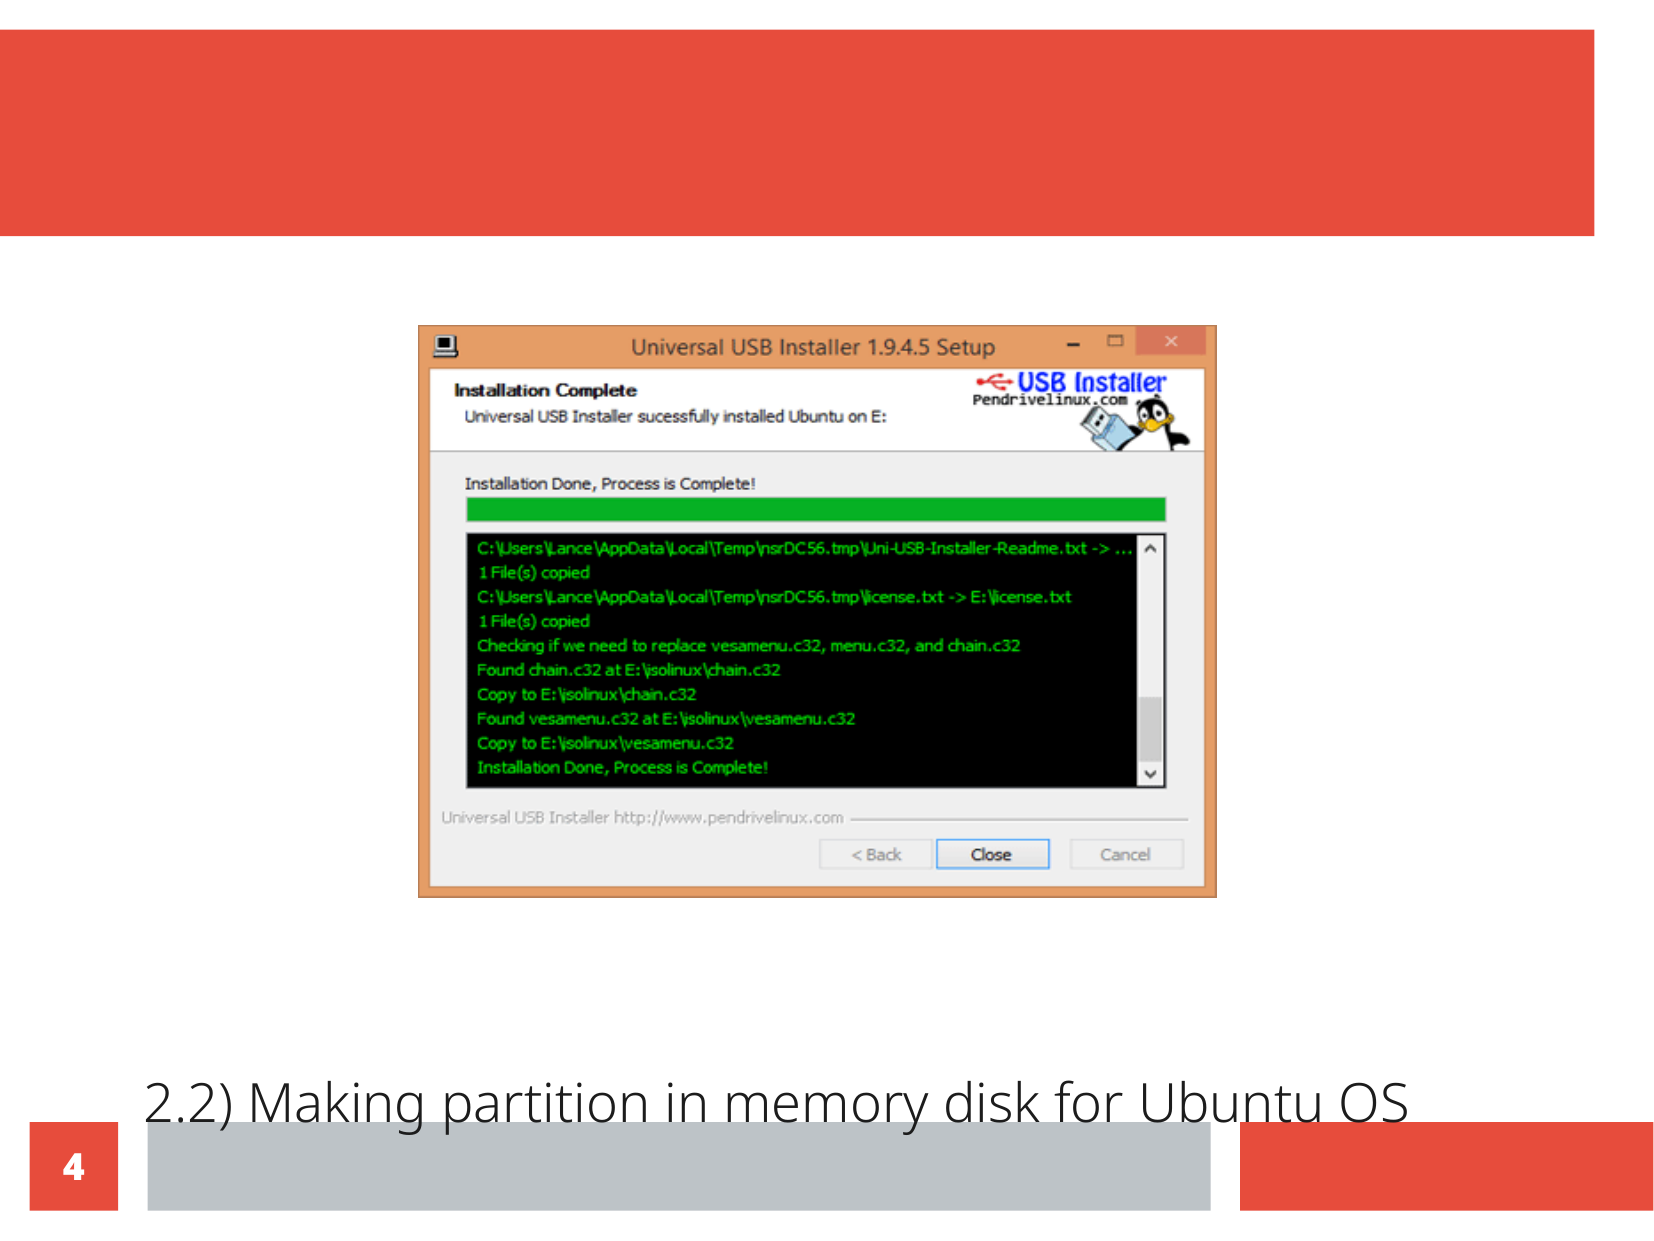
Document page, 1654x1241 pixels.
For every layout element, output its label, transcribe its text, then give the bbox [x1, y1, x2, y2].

subtitle 2.2) Making partition in memory disk for Ubuntu OS [59, 324, 1565, 1093]
picture [418, 325, 1217, 898]
